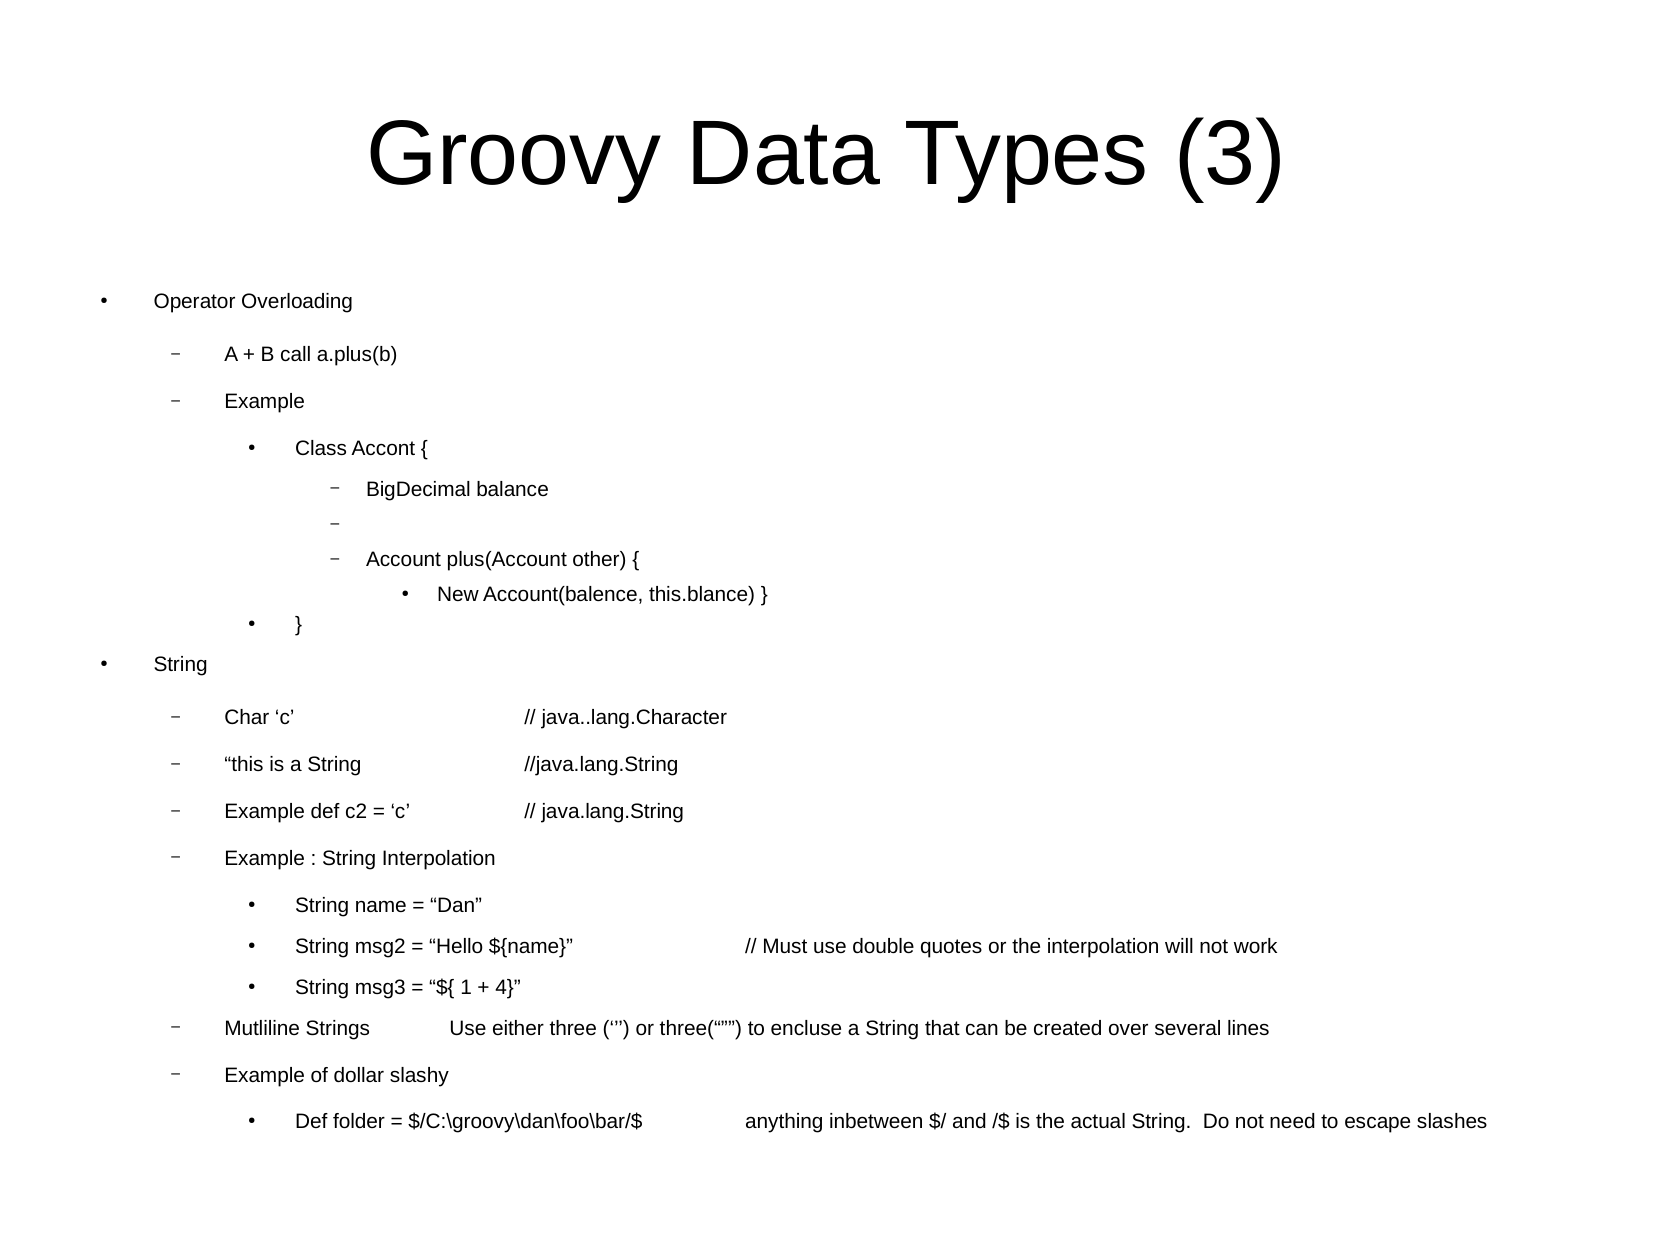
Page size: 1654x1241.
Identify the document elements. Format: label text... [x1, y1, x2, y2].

title Groovy Data Types (3) [82, 49, 1571, 257]
list Operator Overloading A + B call a.plus(b) Example Class Accont { BigDecimal balance Account plus(Account other) { New Account(balence, this.blance) } } String Char ‘c’ // java..lang.Character “this is a String //java.lang.String Example def c2 = ‘c’ // java.lang.String Example : String Interpolation String name = “Dan” String msg2 = “Hello ${name}” // Must use double quotes or the interpolation will not work String msg3 = “${ 1 + 4}” Mutliline Strings Use either three (‘’’) or three(“””) to encluse a String that can be created over several lines Example of dollar slashy Def folder = $/C:\groovy\dan\foo\bar/$ anything inbetween $/ and /$ is the actual String. Do not need to escape slashes [82, 290, 1571, 1186]
